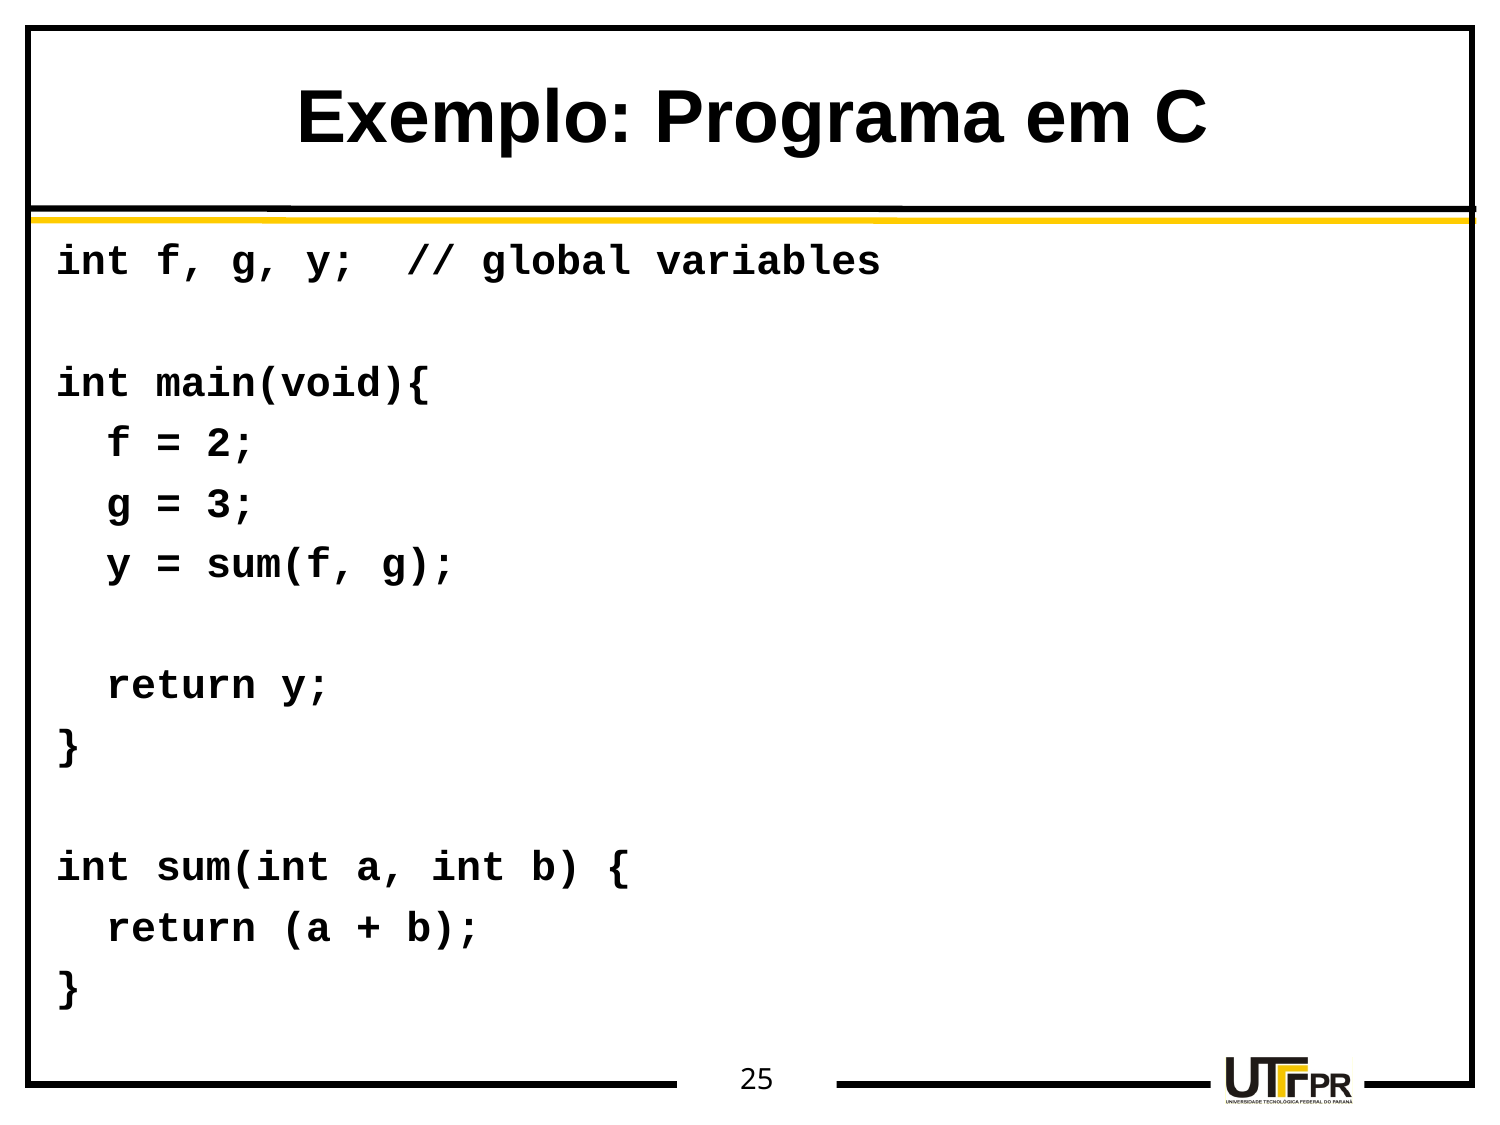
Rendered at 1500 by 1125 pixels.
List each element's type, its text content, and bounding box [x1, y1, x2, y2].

title Exemplo: Programa em C [29, 29, 1477, 207]
list int f, g, y; // global variables int main(void){ f = 2; g = 3; y = sum(f, g); return y; } int sum(int a, int b) { return (a + b); } [41, 231, 1447, 1024]
picture [1225, 1057, 1353, 1104]
